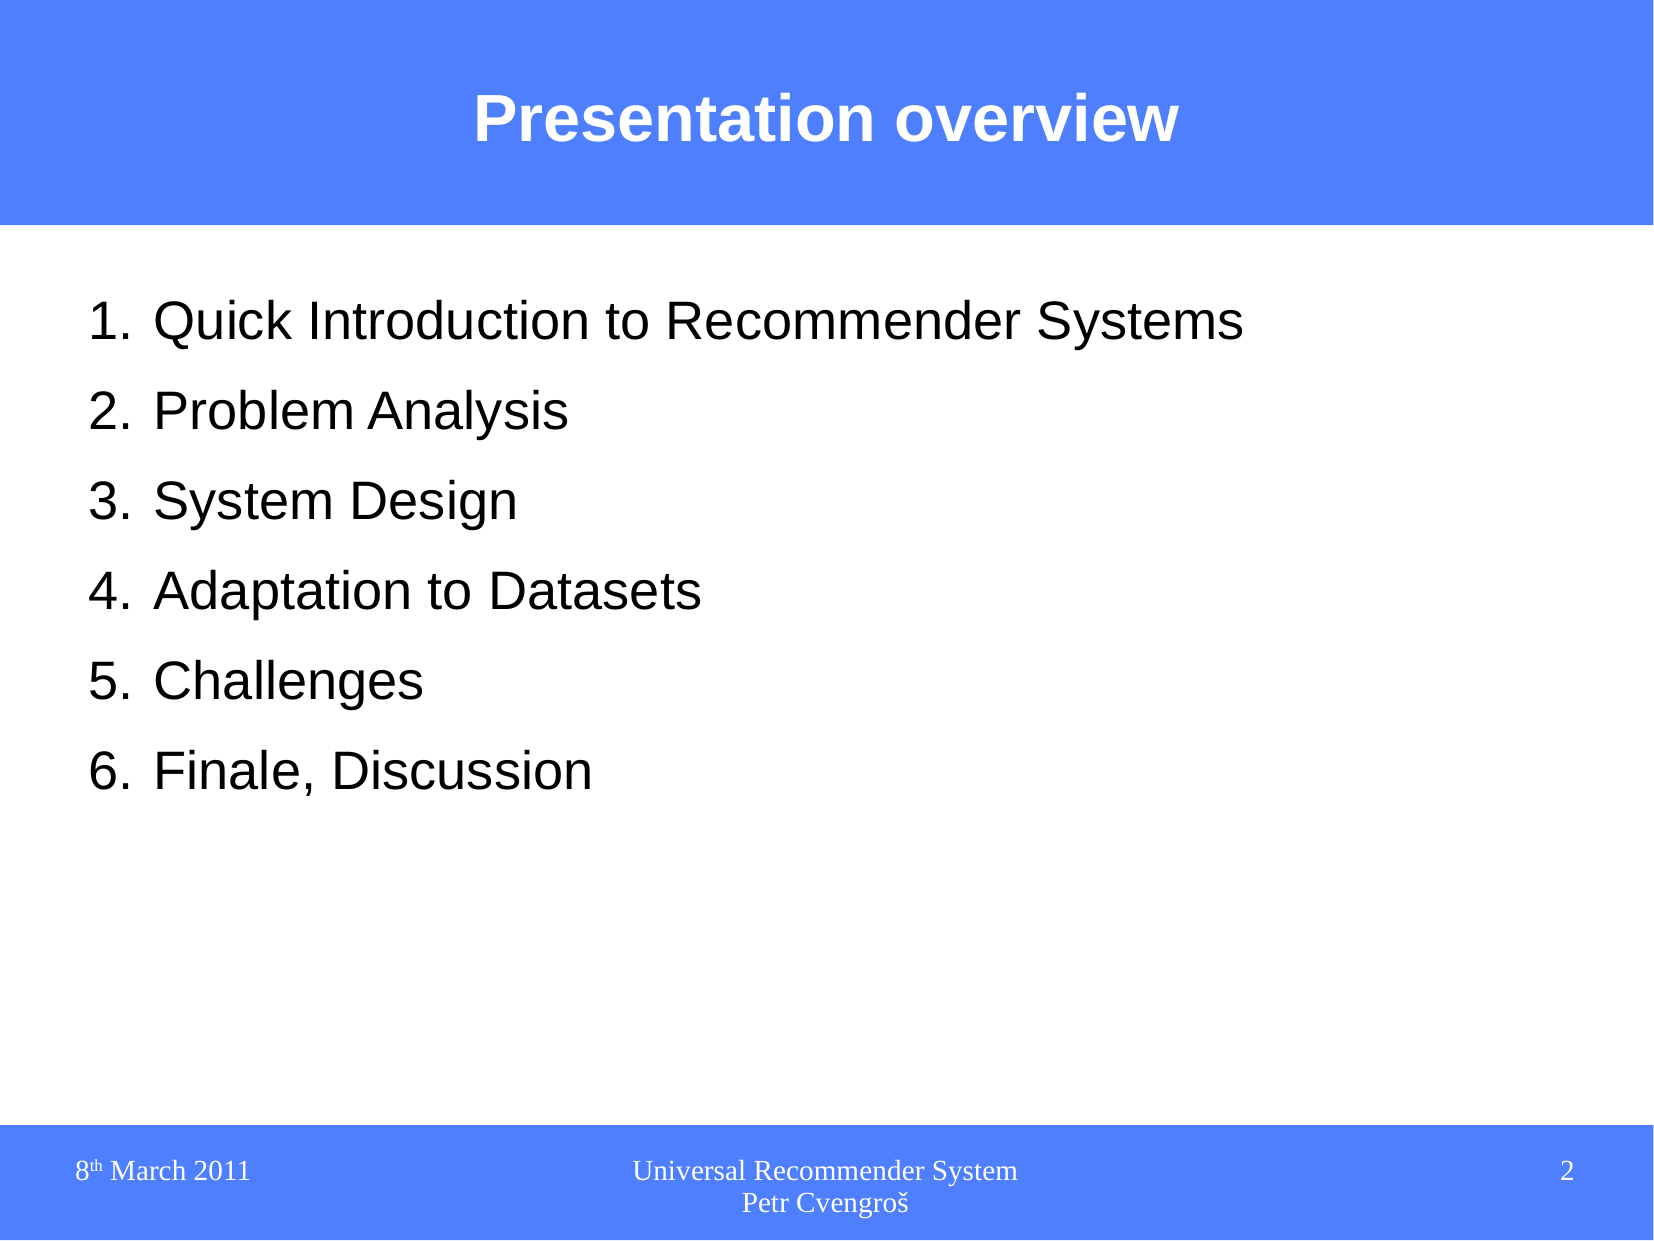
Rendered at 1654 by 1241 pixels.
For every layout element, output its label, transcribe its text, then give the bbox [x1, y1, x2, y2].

list Quick Introduction to Recommender Systems Problem Analysis System Design Adaptation to Datasets Challenges Finale, Discussion [82, 290, 1571, 1109]
title Presentation overview [82, 49, 1571, 188]
